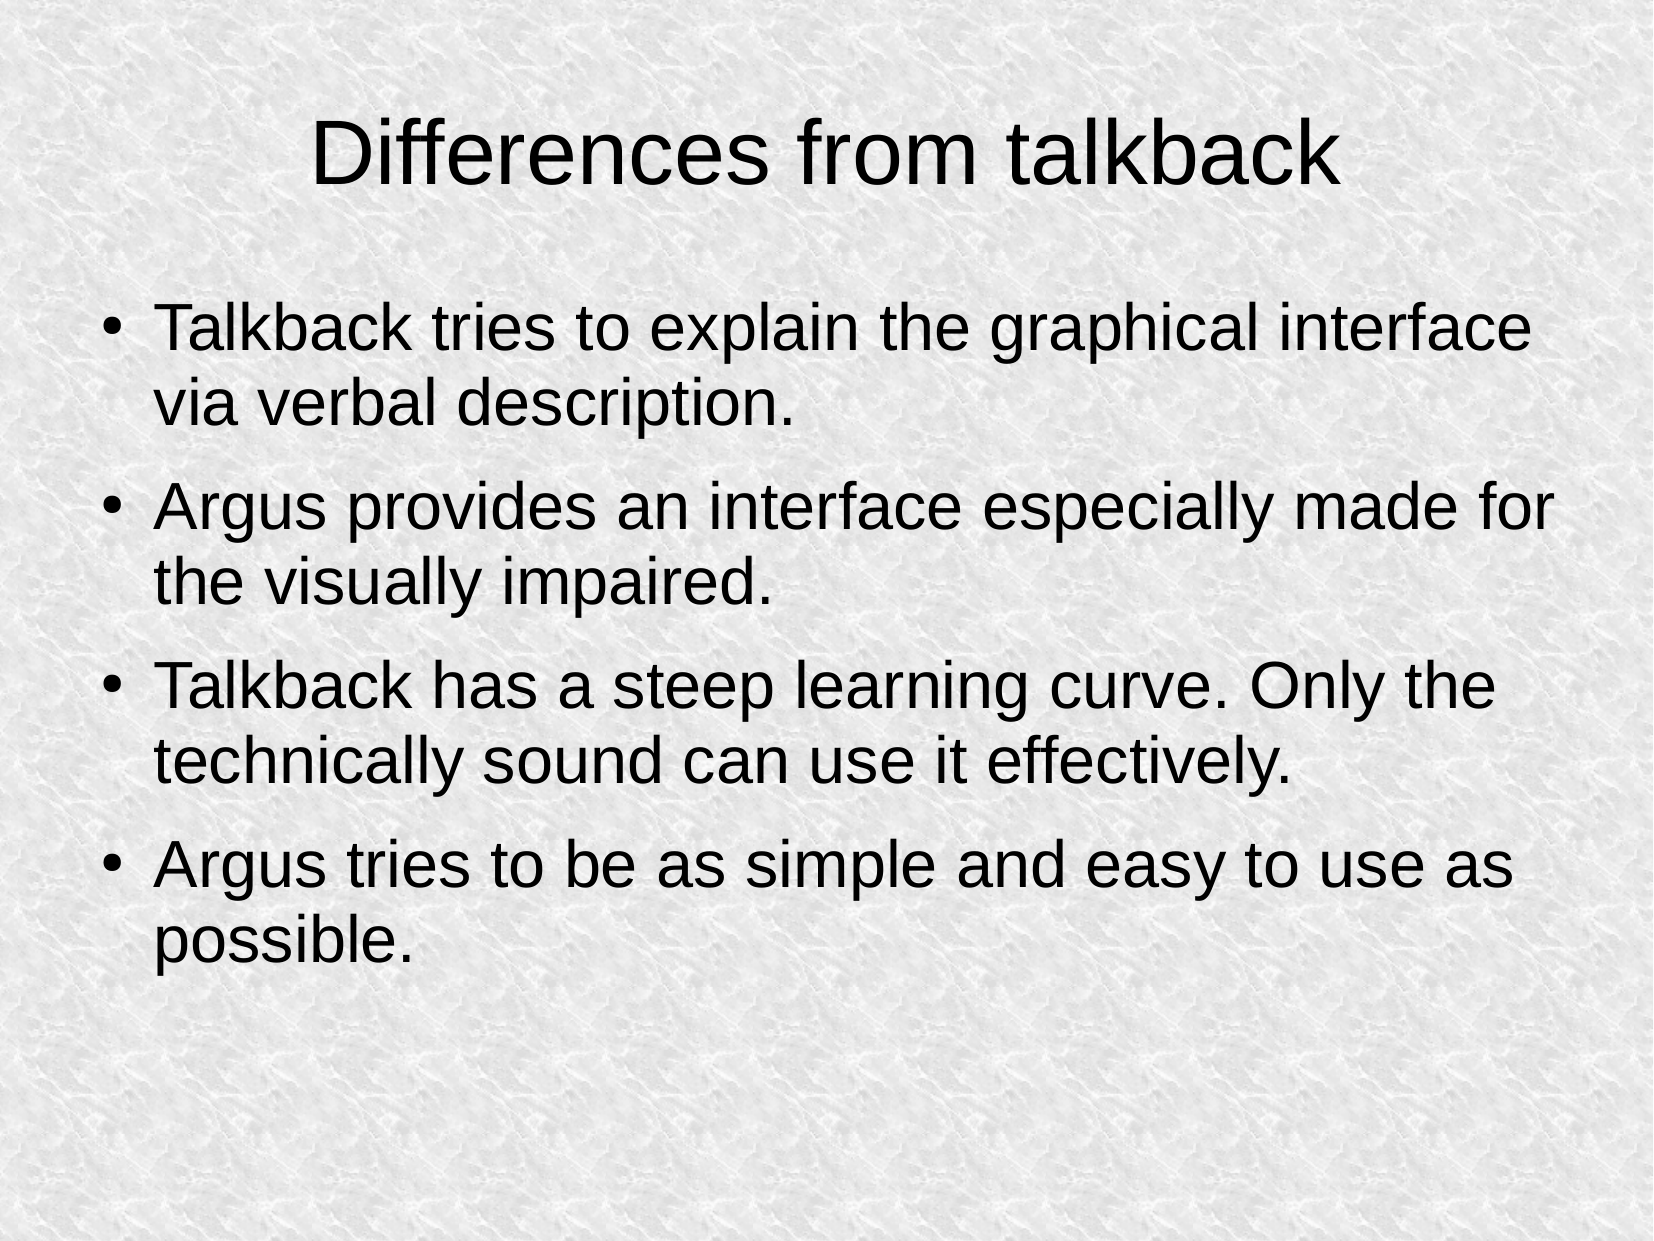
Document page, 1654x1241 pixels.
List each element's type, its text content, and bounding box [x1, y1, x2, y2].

title Differences from talkback [82, 49, 1571, 257]
picture [0, 0, 1654, 1241]
list Talkback tries to explain the graphical interface via verbal description. Argus provides an interface especially made for the visually impaired. Talkback has a steep learning curve. Only the technically sound can use it effectively. Argus tries to be as simple and easy to use as possible. [82, 290, 1571, 1010]
